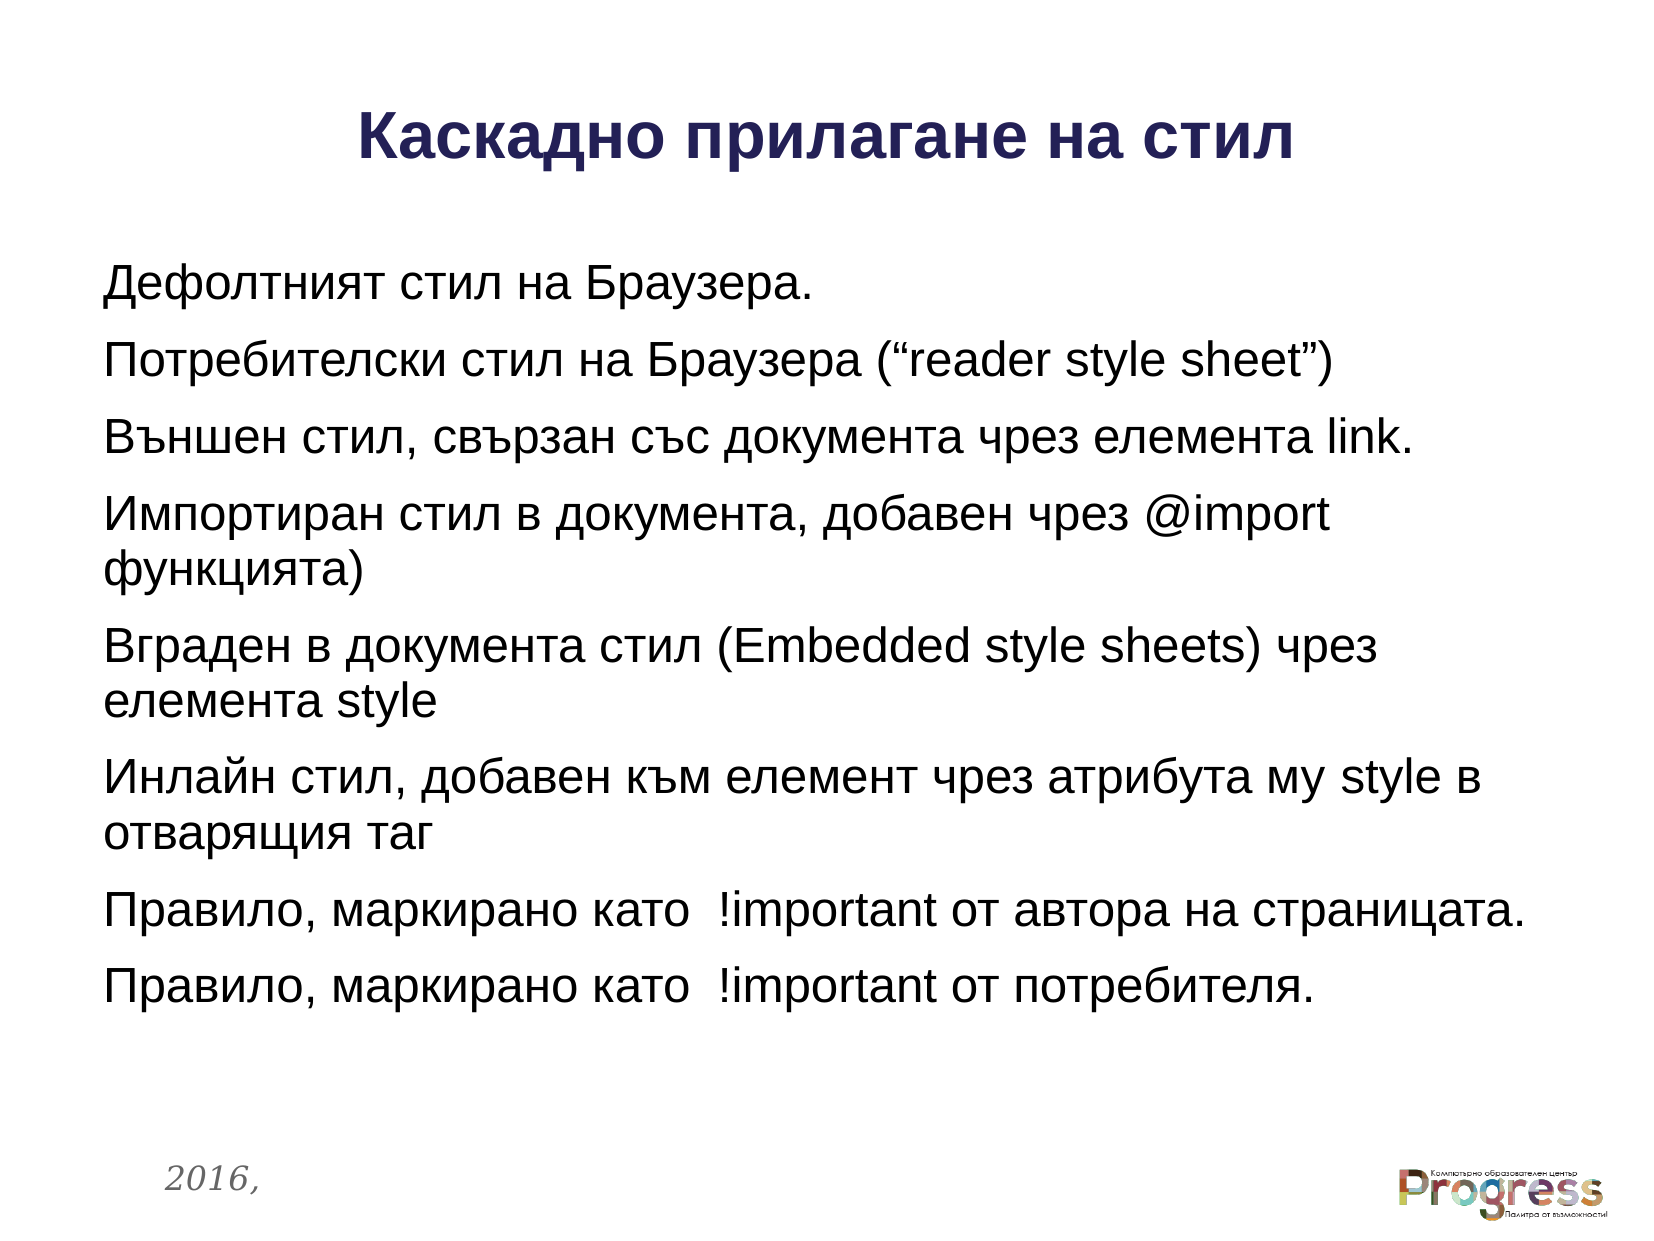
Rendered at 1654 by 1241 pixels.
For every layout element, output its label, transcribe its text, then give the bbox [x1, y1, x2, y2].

text_box 2016, Ива Е. Попова [150, 1152, 586, 1201]
list Дефолтният стил на Браузера. Потребителски стил на Браузера (“reader style sheet”) Външен стил, свързан със документа чрез елемента link. Импортиран стил в документа, добавен чрез @import функцията) Вграден в документа стил (Embedded style sheets) чрез елемента style Инлайн стил, добавен към елемент чрез атрибута му style в отварящия таг Правило, маркирано като !important от автора на страницата. Правило, маркирано като !important от потребителя. [90, 255, 1531, 1036]
title Каскадно прилагане на стил [82, 55, 1571, 216]
picture [1399, 1168, 1613, 1221]
